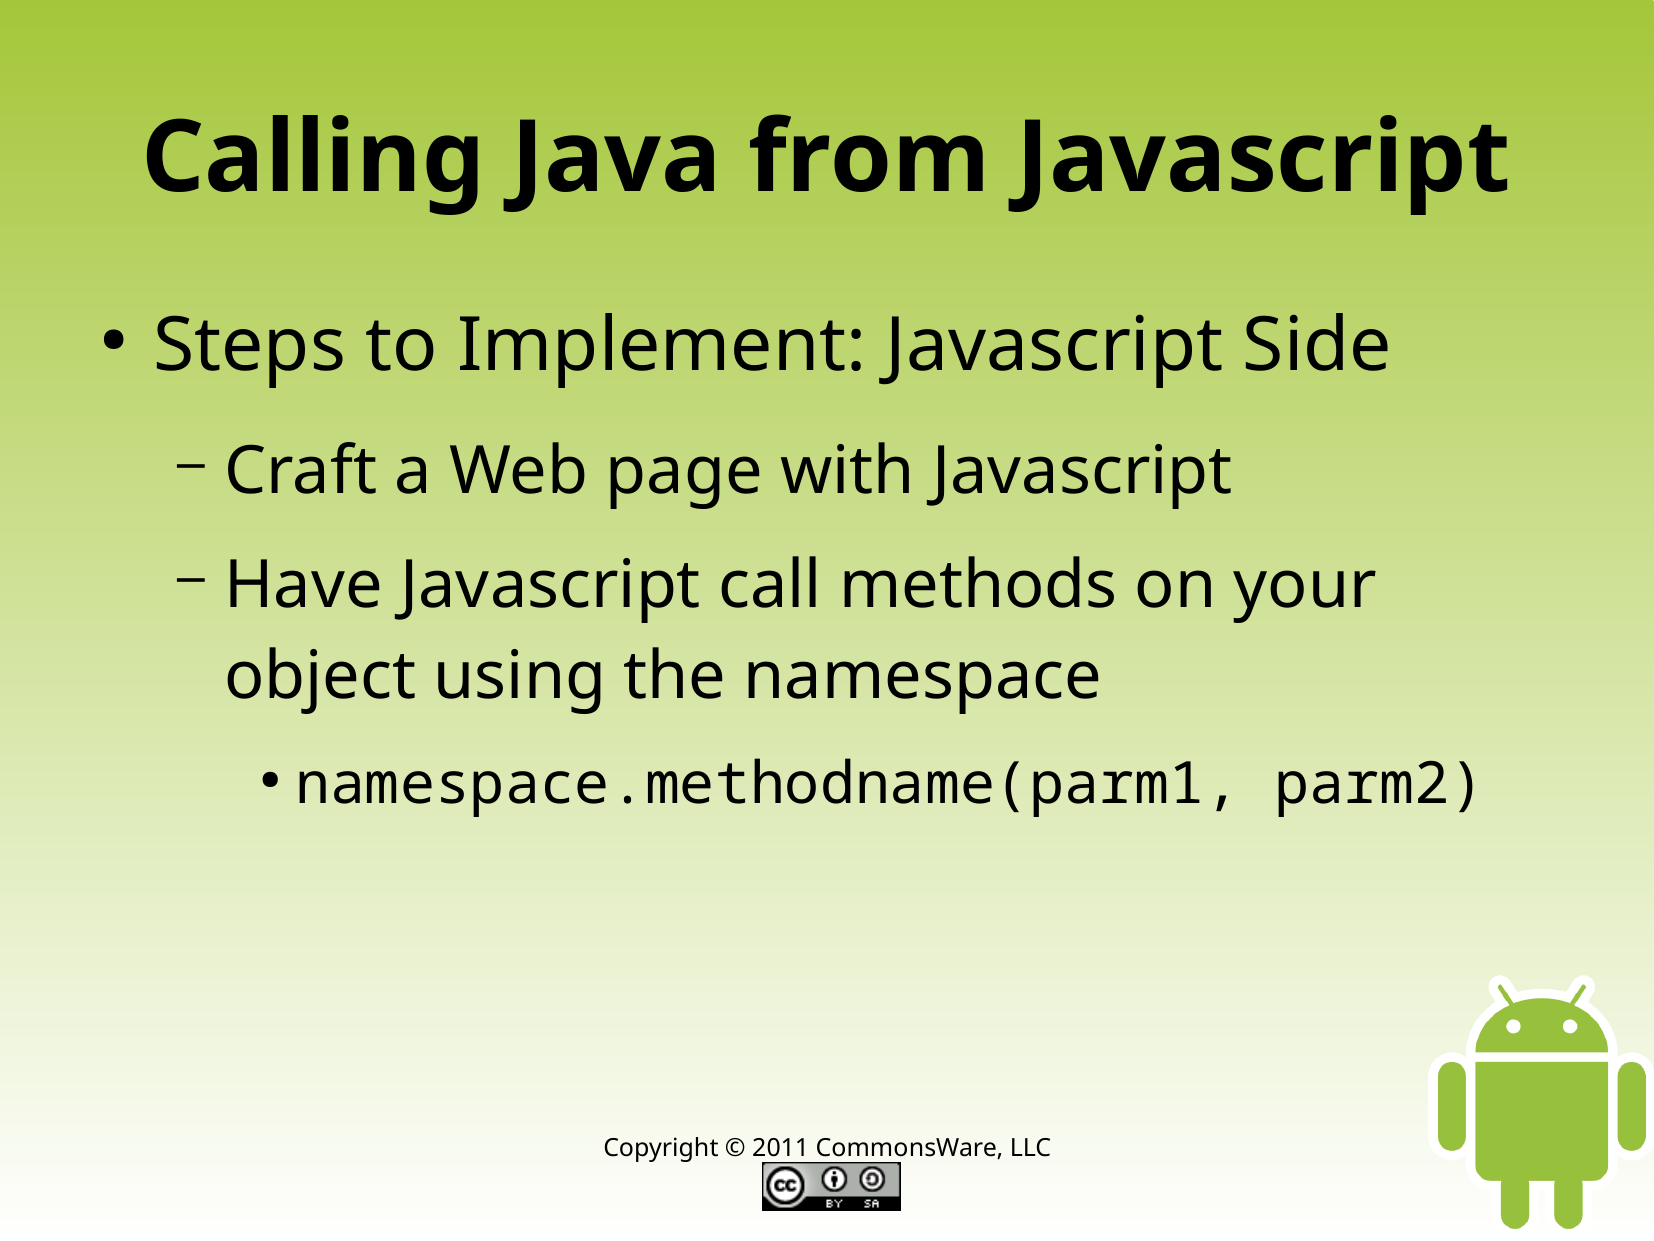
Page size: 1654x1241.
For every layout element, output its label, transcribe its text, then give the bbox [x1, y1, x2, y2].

title Calling Java from Javascript [82, 49, 1571, 257]
picture [762, 1162, 901, 1211]
list Steps to Implement: Javascript Side Craft a Web page with Javascript Have Javascript call methods on your object using the namespace namespace.methodname(parm1, parm2) [82, 290, 1571, 1109]
picture [1428, 975, 1654, 1238]
